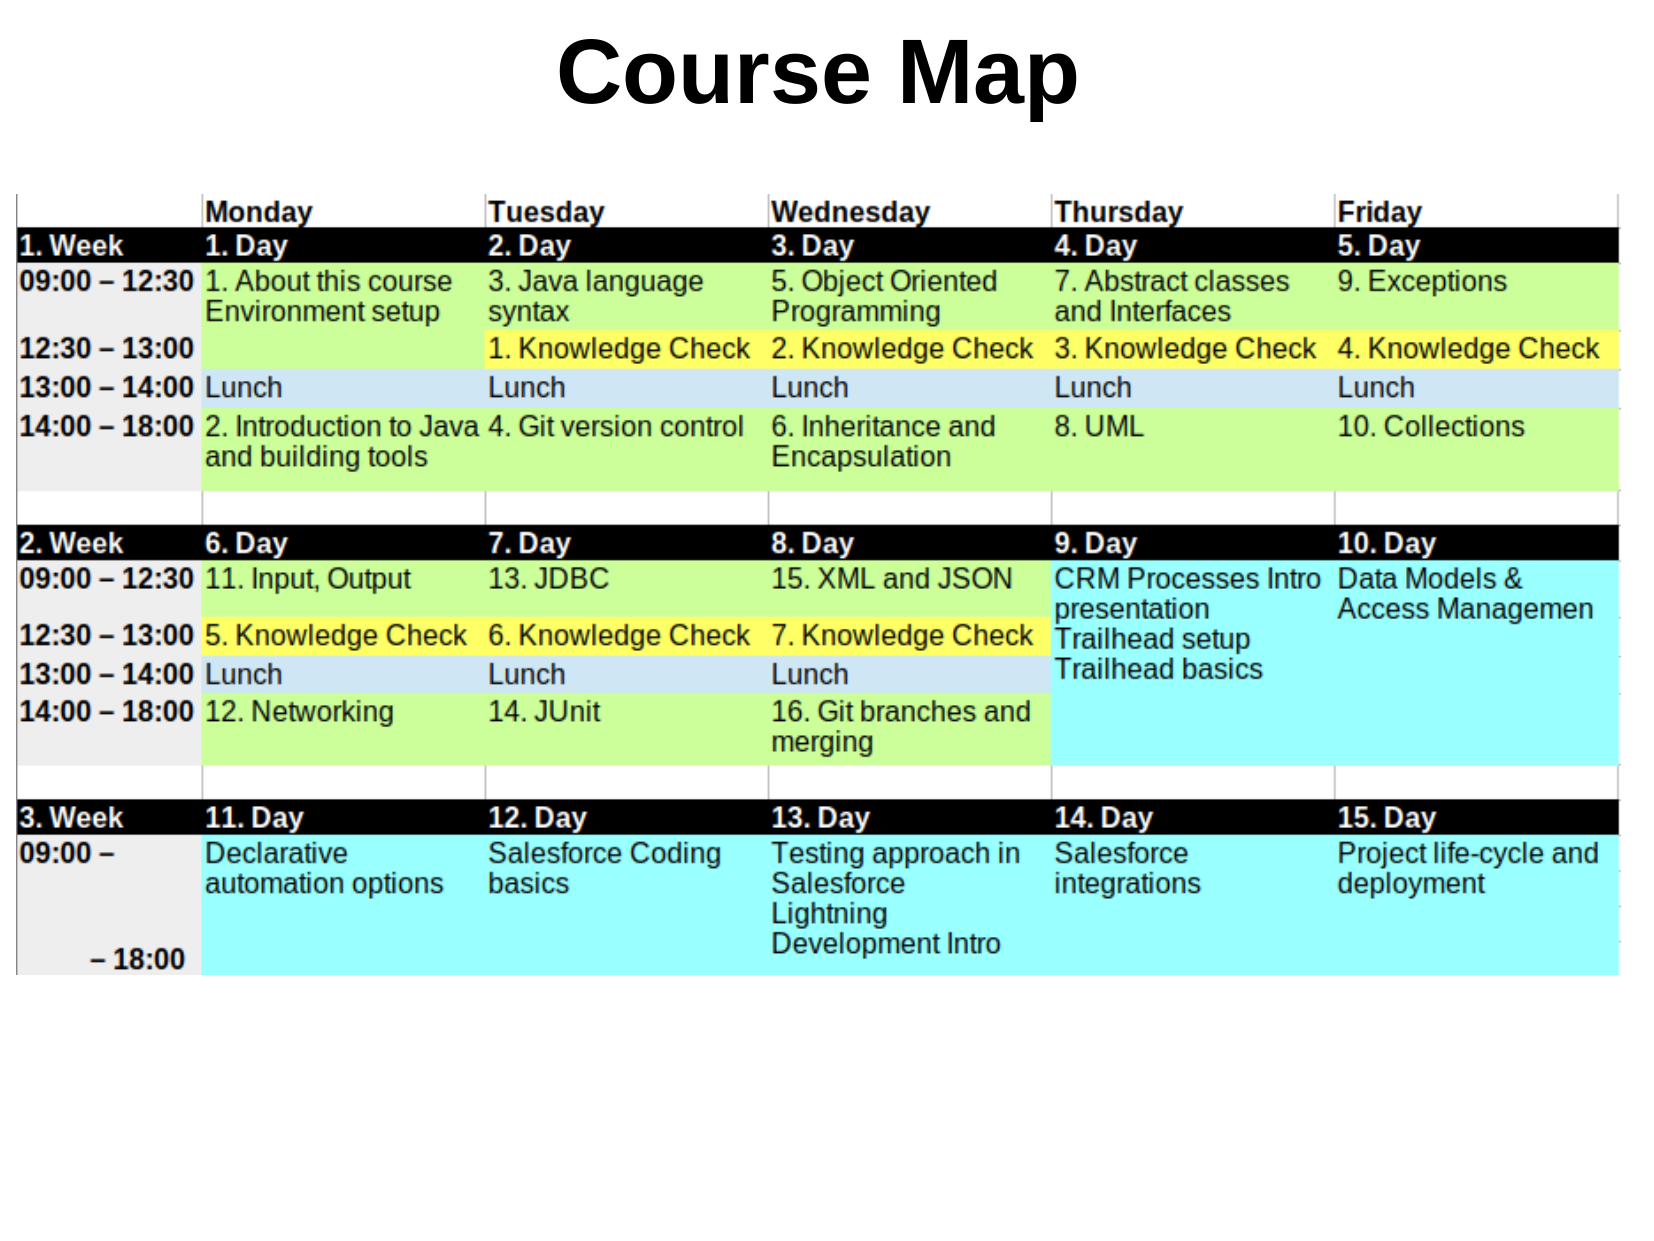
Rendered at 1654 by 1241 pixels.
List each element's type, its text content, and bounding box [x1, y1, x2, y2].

title Course Map [75, 20, 1564, 124]
picture [16, 194, 1621, 976]
